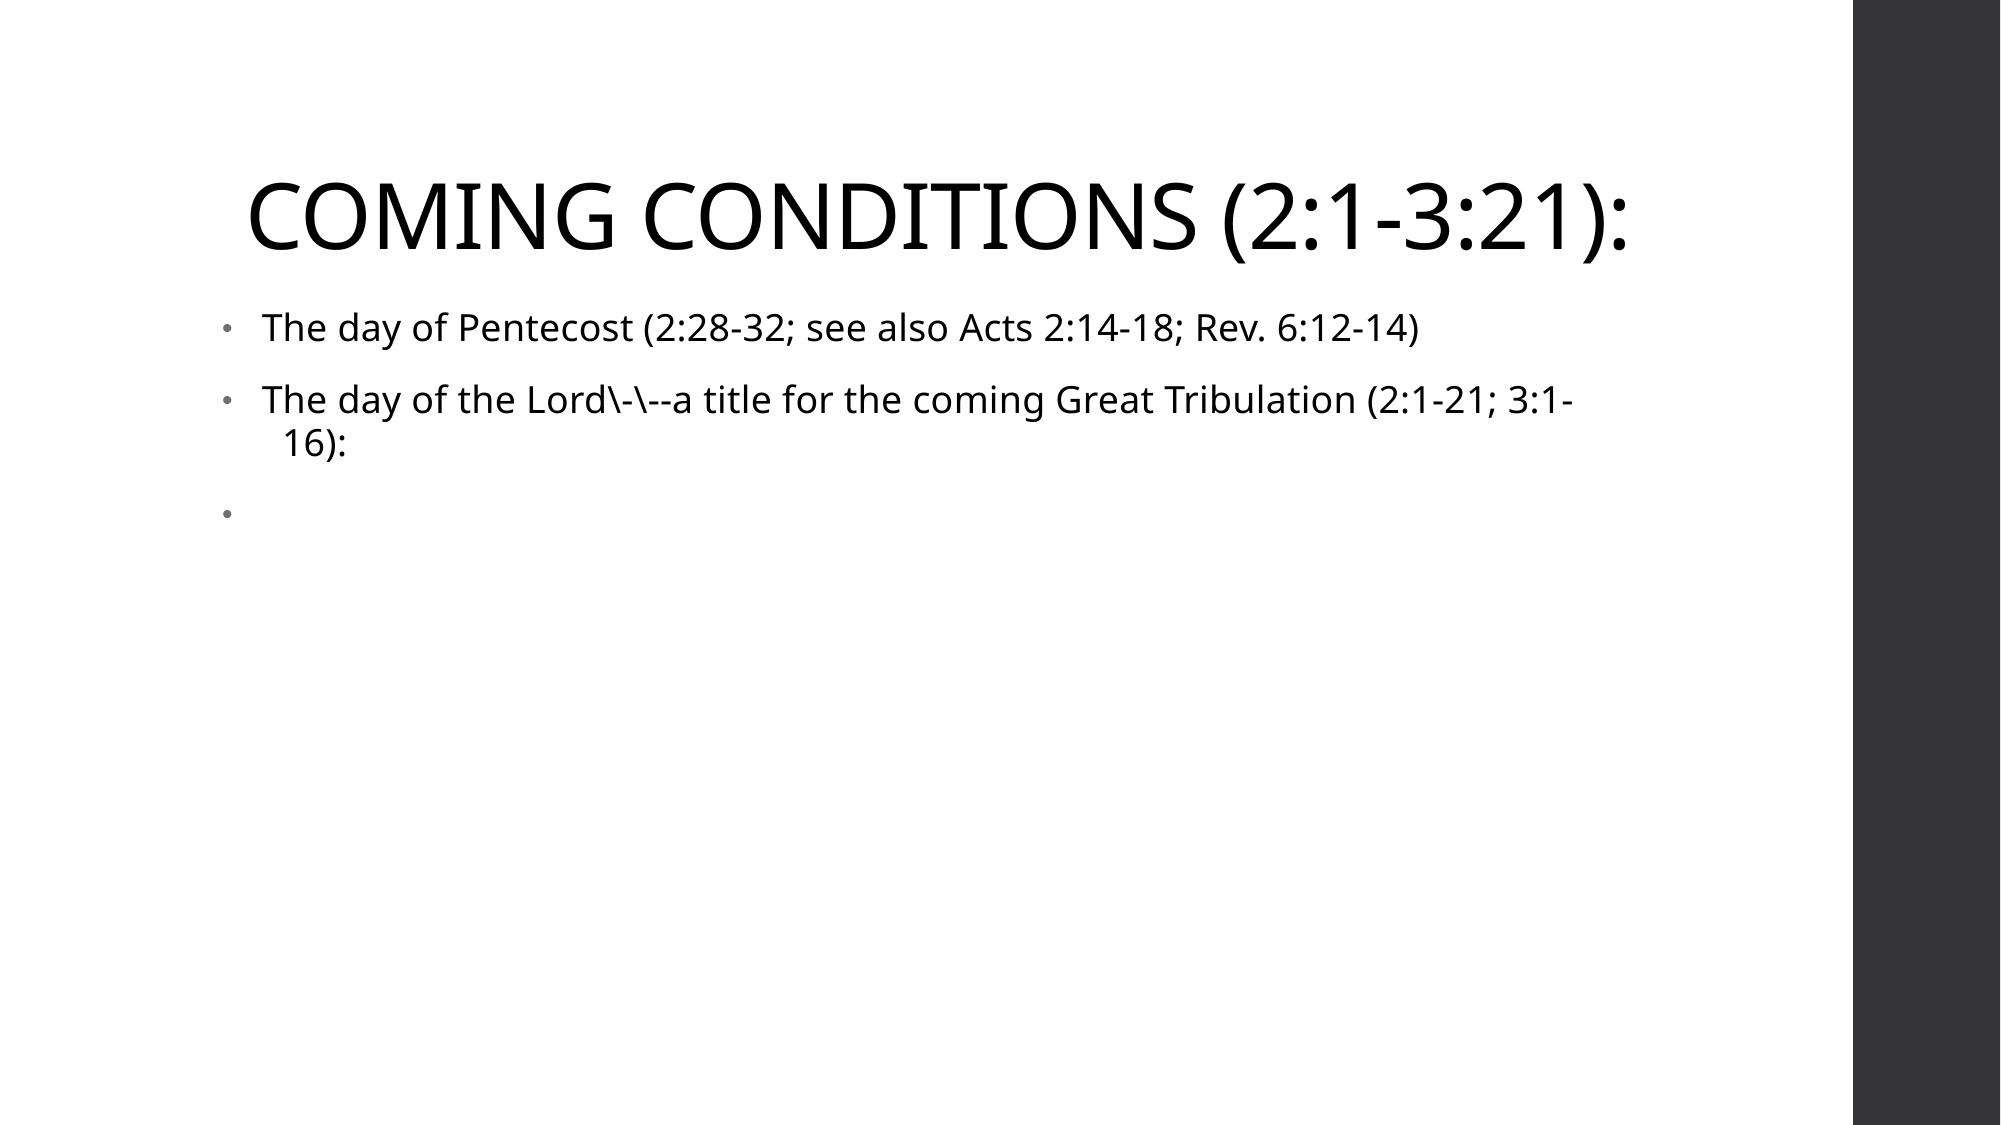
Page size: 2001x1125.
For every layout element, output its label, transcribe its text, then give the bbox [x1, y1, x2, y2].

title COMING CONDITIONS (2:1-3:21): [206, 60, 1797, 278]
list The day of Pentecost (2:28-32; see also Acts 2:14-18; Rev. 6:12-14) The day of the Lord\-\--a title for the coming Great Tribulation (2:1-21; 3:1-16): [206, 299, 1617, 1014]
